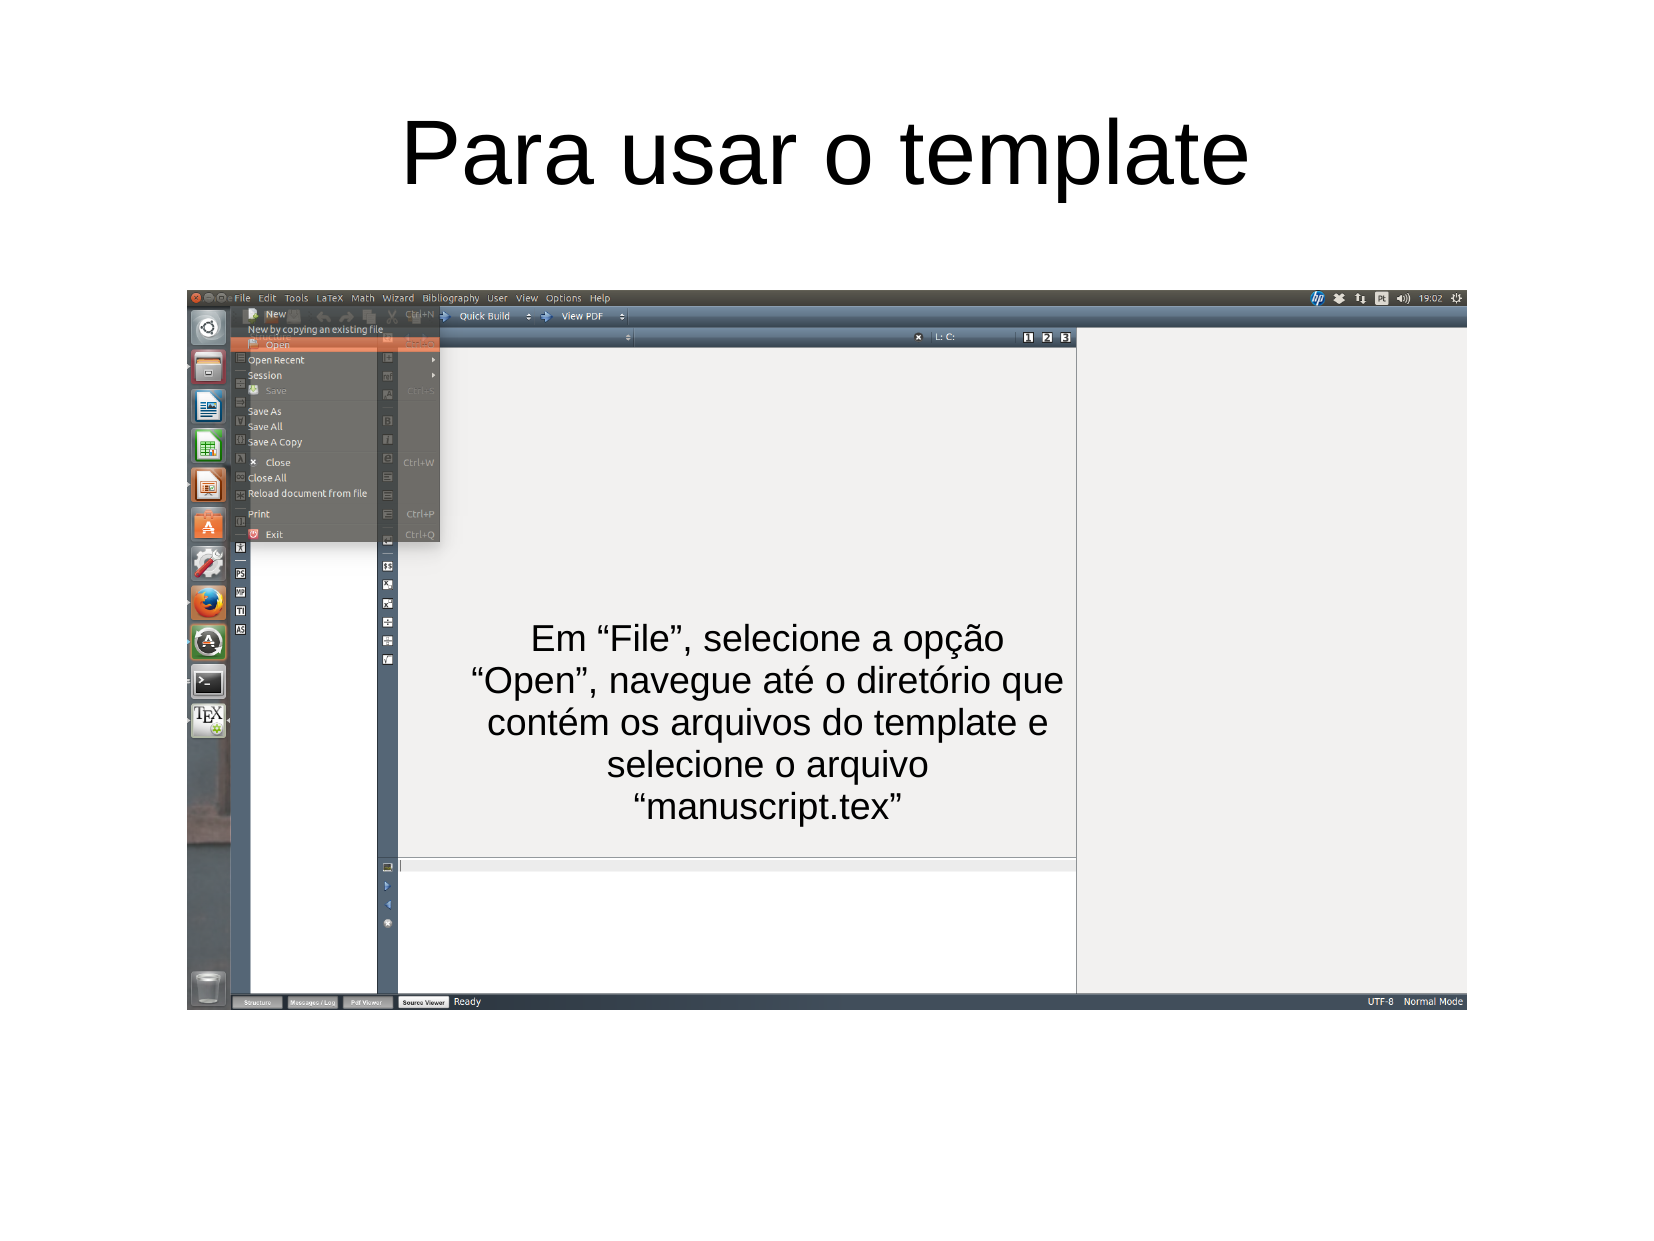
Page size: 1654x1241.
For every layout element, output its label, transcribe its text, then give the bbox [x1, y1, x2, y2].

title Para usar o template [82, 49, 1571, 257]
text_box Em “File”, selecione a opção “Open”, navegue até o diretório que contém os arquivos do template e selecione o arquivo “manuscript.tex” [456, 609, 1087, 835]
picture [187, 290, 1467, 1010]
